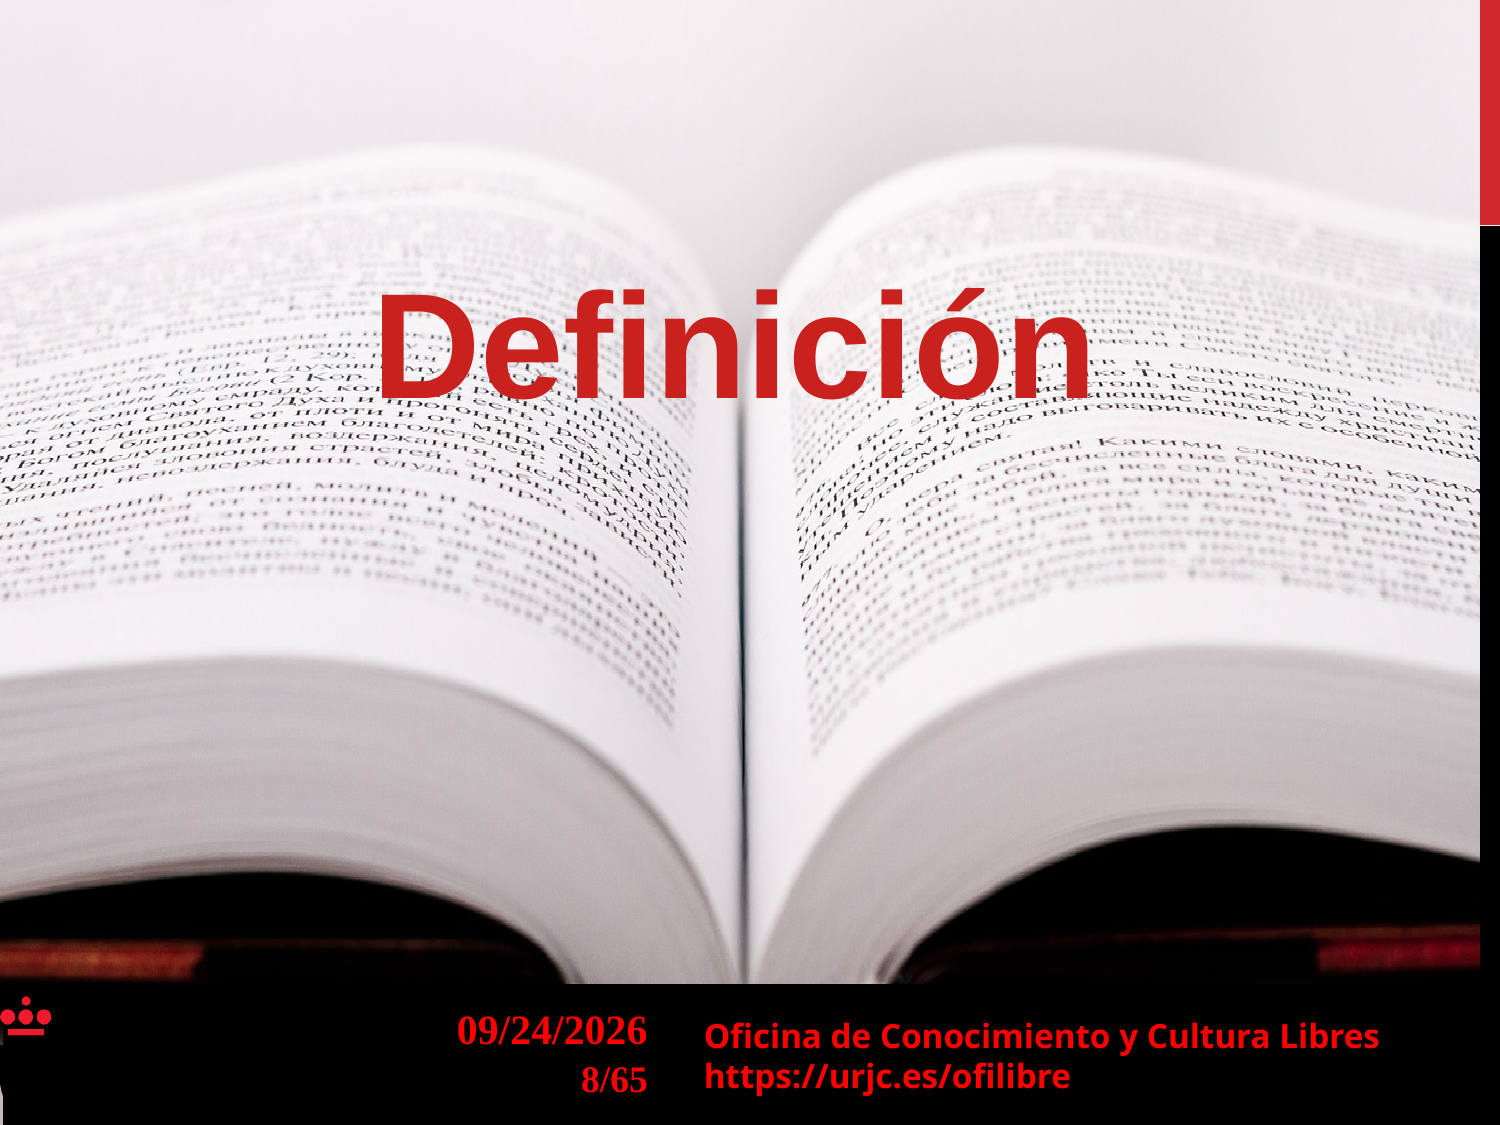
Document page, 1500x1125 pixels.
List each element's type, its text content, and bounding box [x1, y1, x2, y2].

text_box Definición [120, 254, 1351, 605]
picture [0, 0, 1500, 1014]
title [75, 285, 1425, 661]
